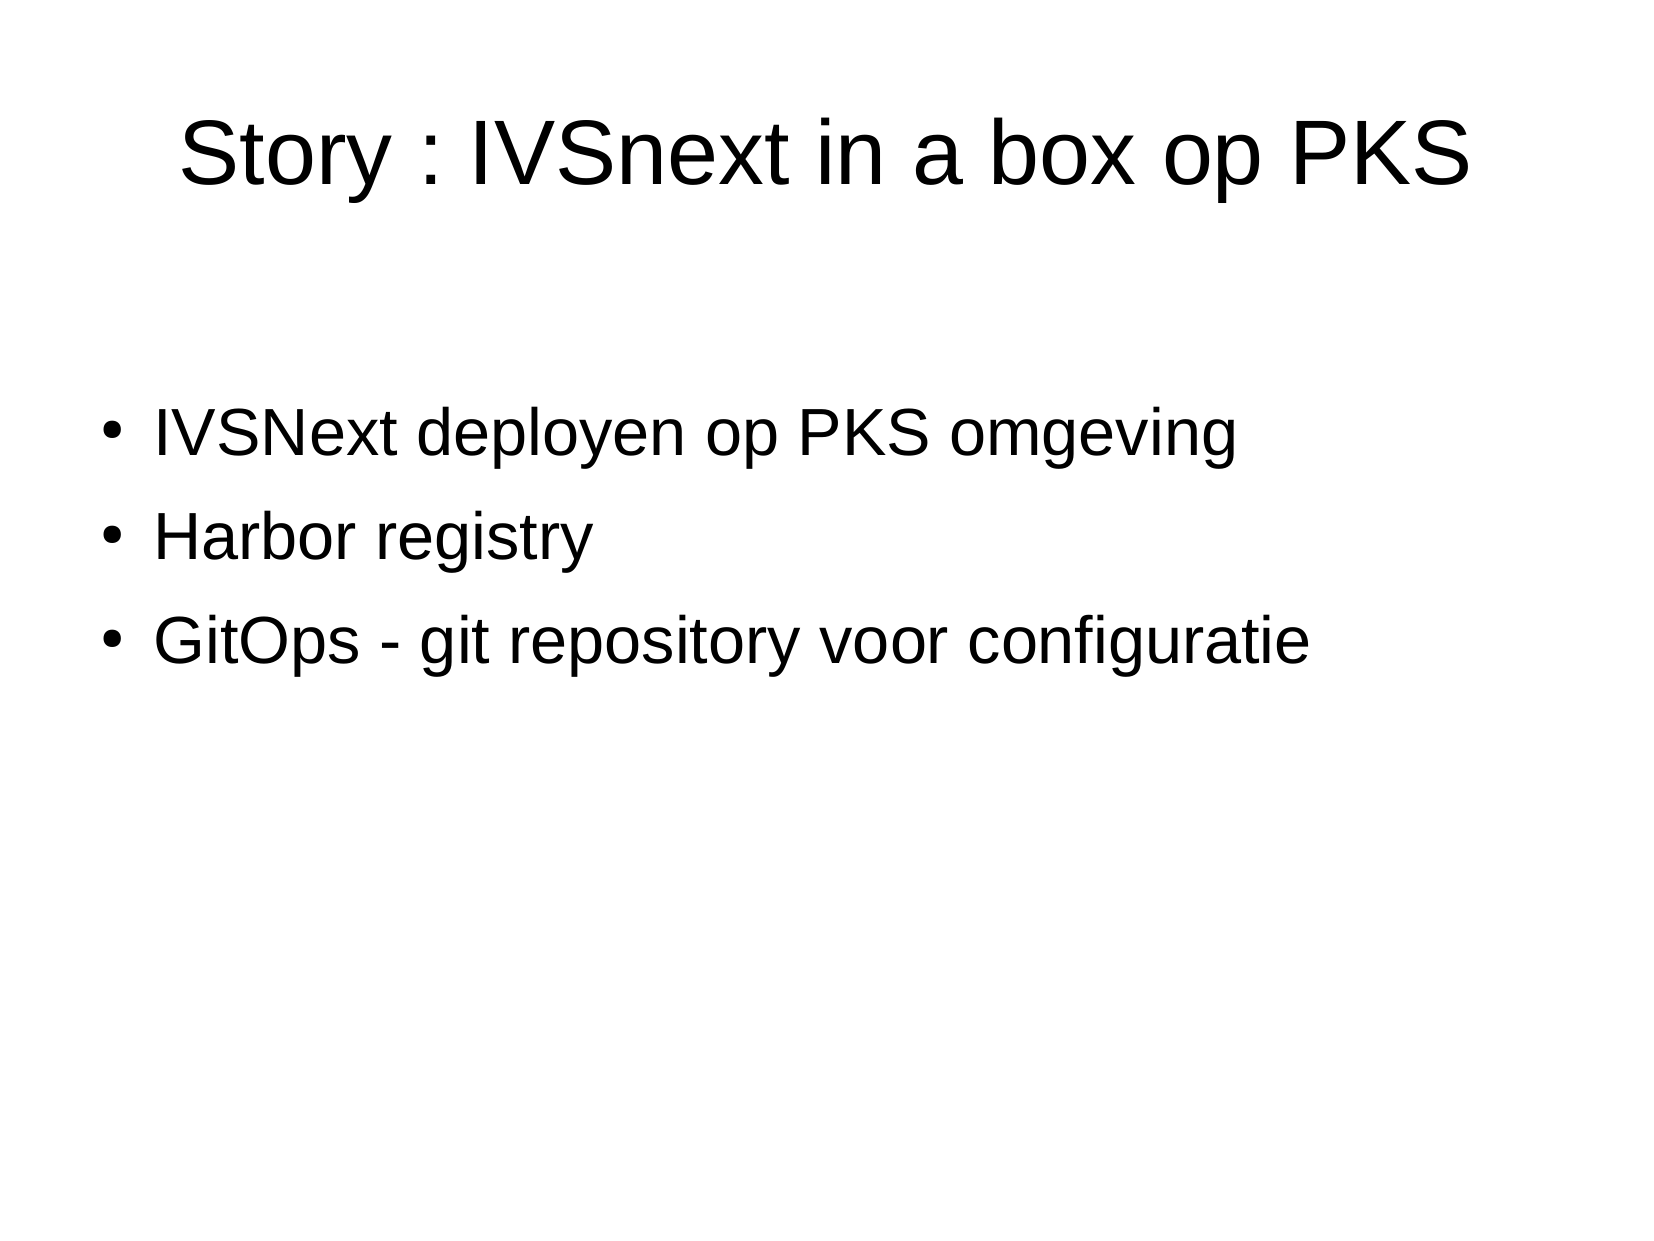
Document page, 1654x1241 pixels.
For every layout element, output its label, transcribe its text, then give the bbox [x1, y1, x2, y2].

list IVSNext deployen op PKS omgeving Harbor registry GitOps - git repository voor configuratie [82, 290, 1571, 1010]
title Story : IVSnext in a box op PKS [82, 49, 1571, 257]
